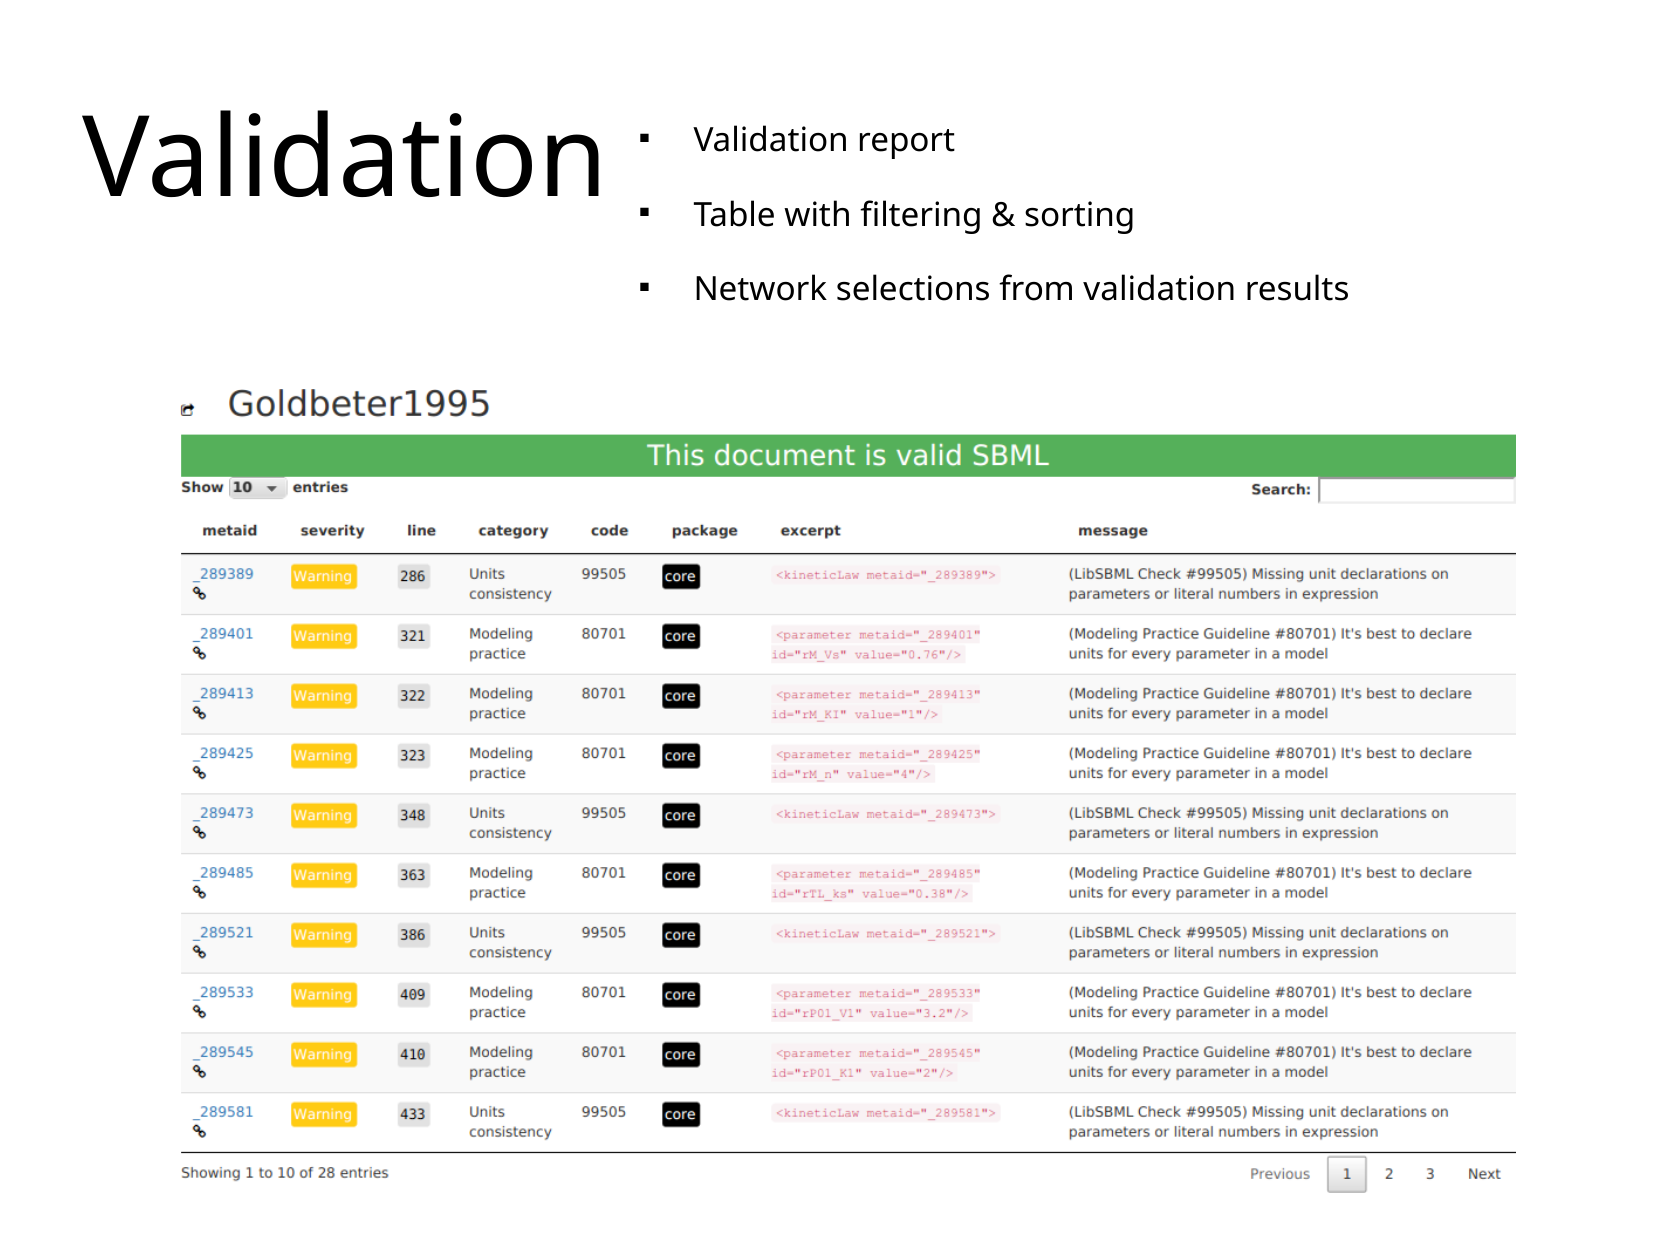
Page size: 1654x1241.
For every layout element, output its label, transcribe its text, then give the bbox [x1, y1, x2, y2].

list Validation report Table with filtering & sorting Network selections from validation results [622, 115, 1654, 351]
picture [180, 389, 1516, 1193]
title Validation [82, 49, 1571, 257]
